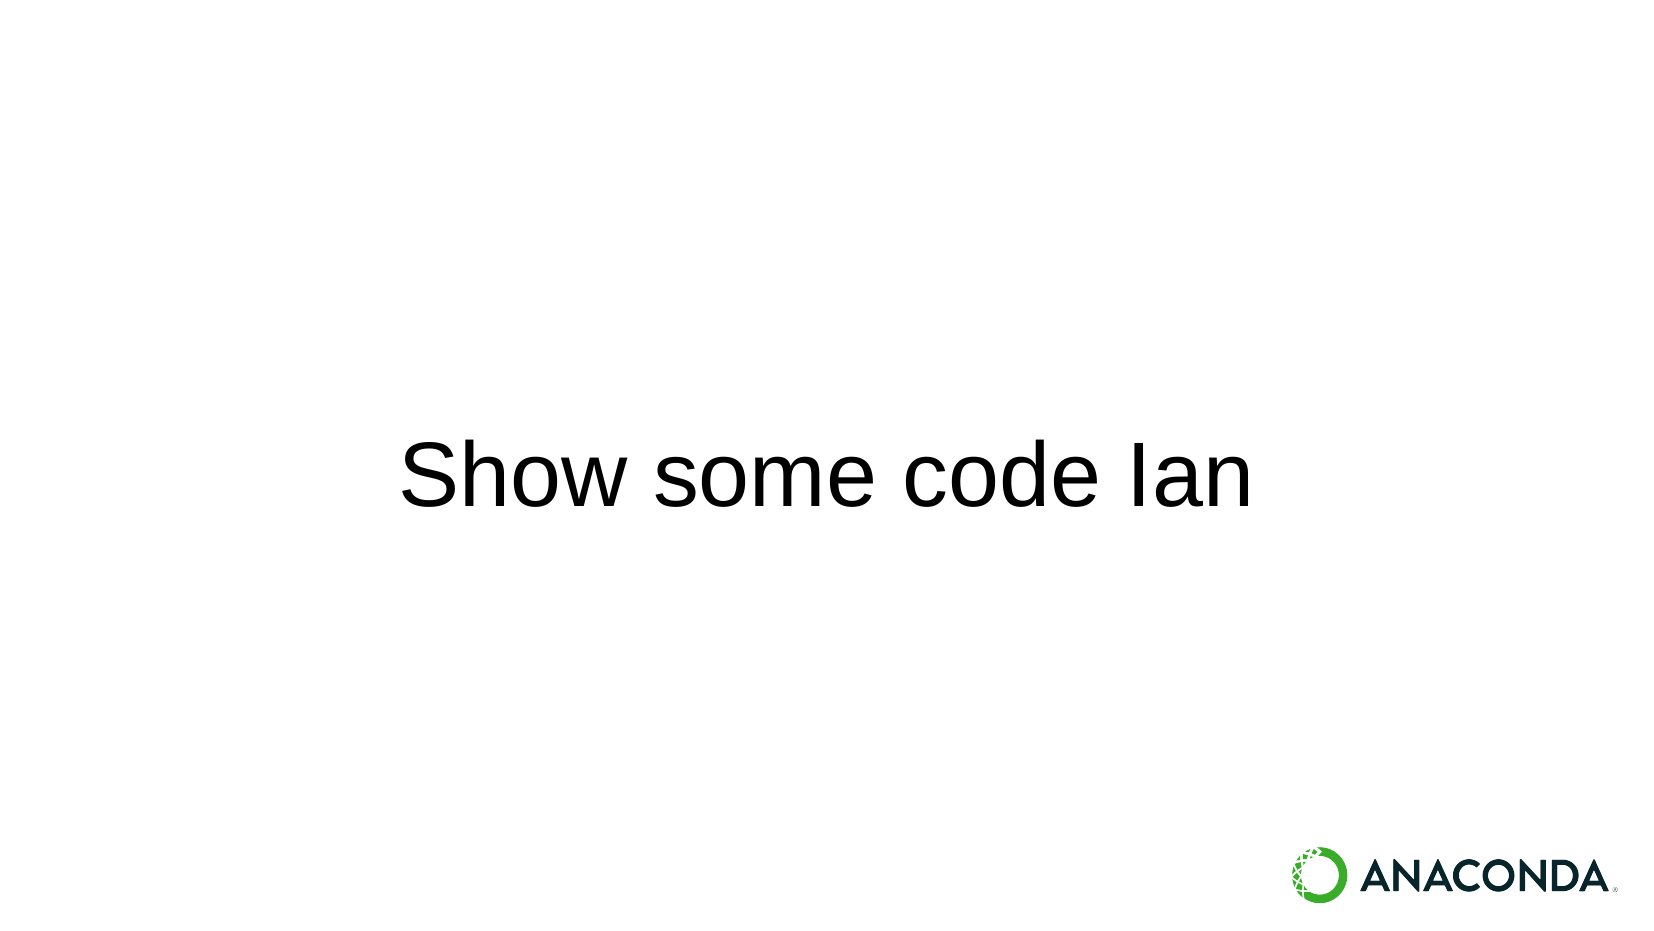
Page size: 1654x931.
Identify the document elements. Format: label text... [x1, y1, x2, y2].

picture [1287, 842, 1624, 908]
title Show some code Ian [82, 397, 1571, 553]
